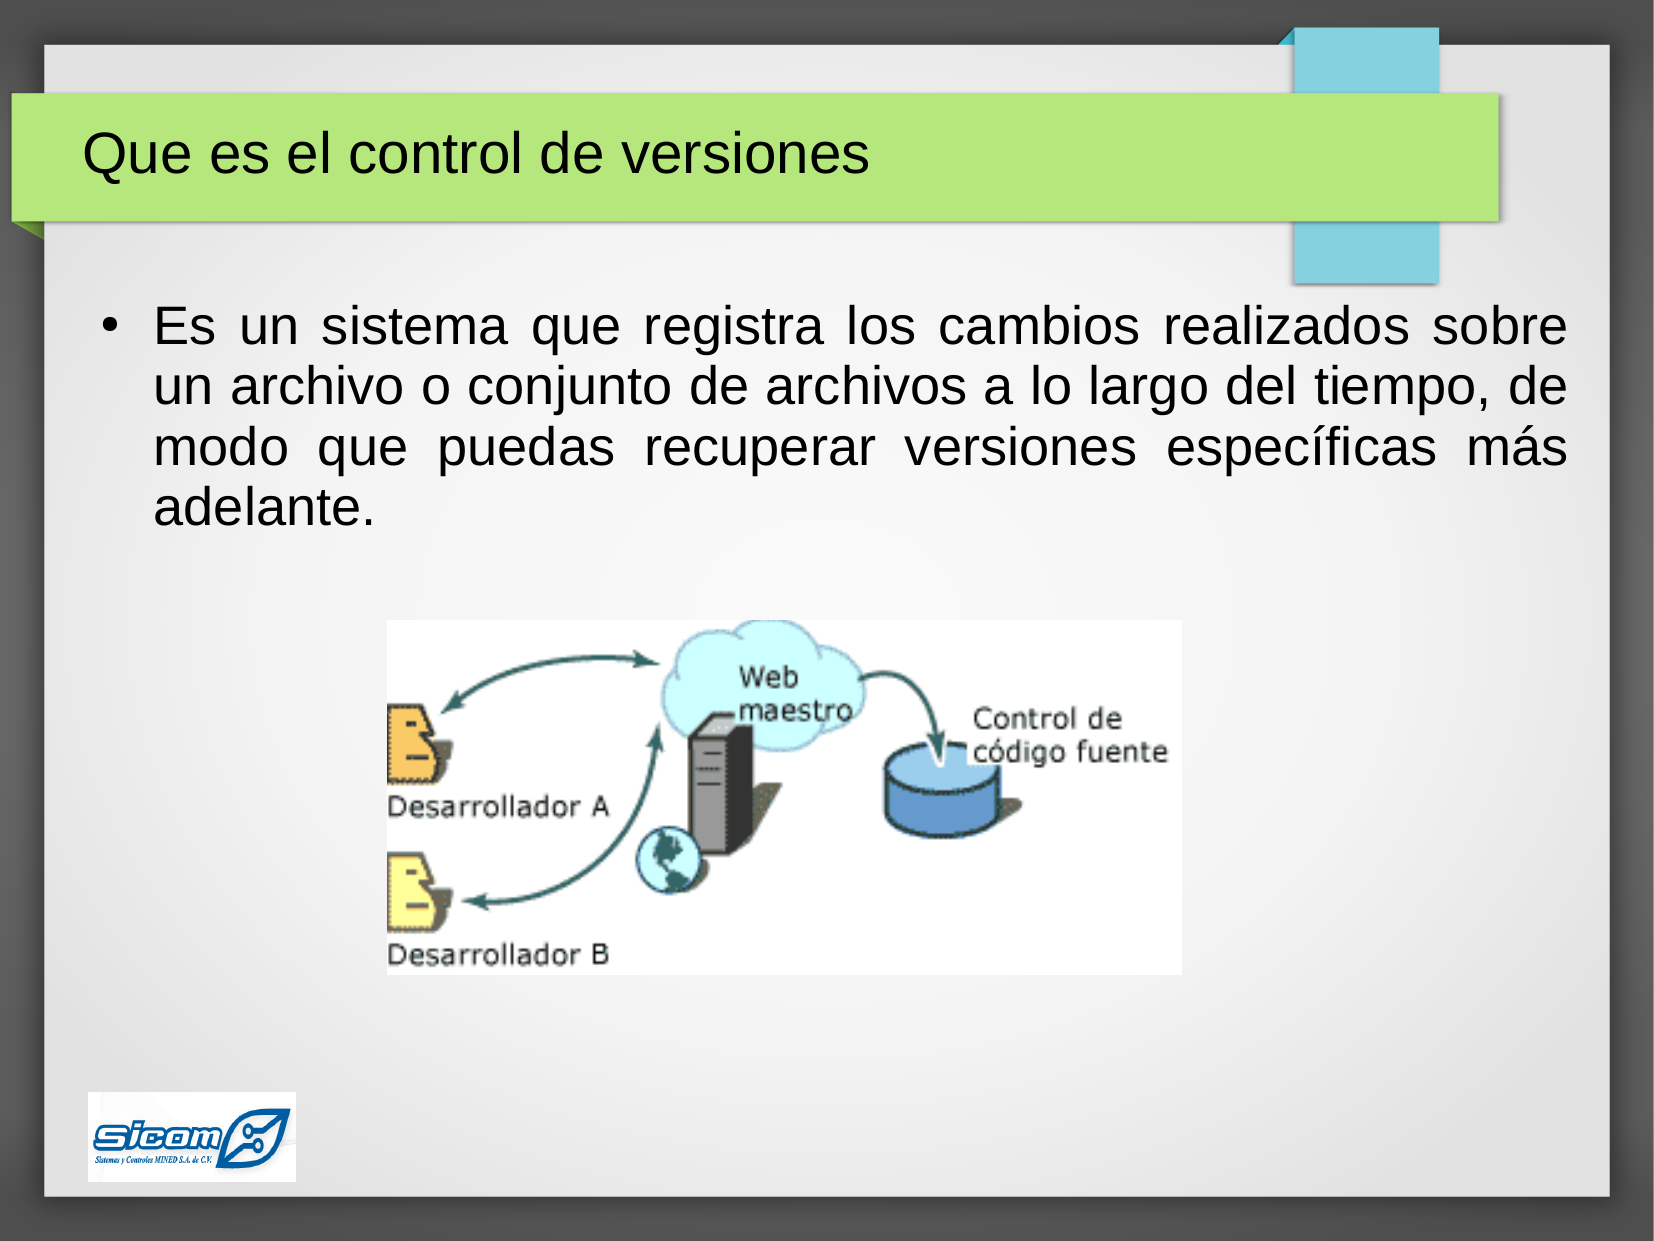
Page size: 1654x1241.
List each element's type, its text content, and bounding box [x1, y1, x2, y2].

title Que es el control de versiones [82, 94, 1264, 213]
picture [0, 0, 1654, 1241]
list Es un sistema que registra los cambios realizados sobre un archivo o conjunto de archivos a lo largo del tiempo, de modo que puedas recuperar versiones específicas más adelante. [82, 295, 1571, 1015]
